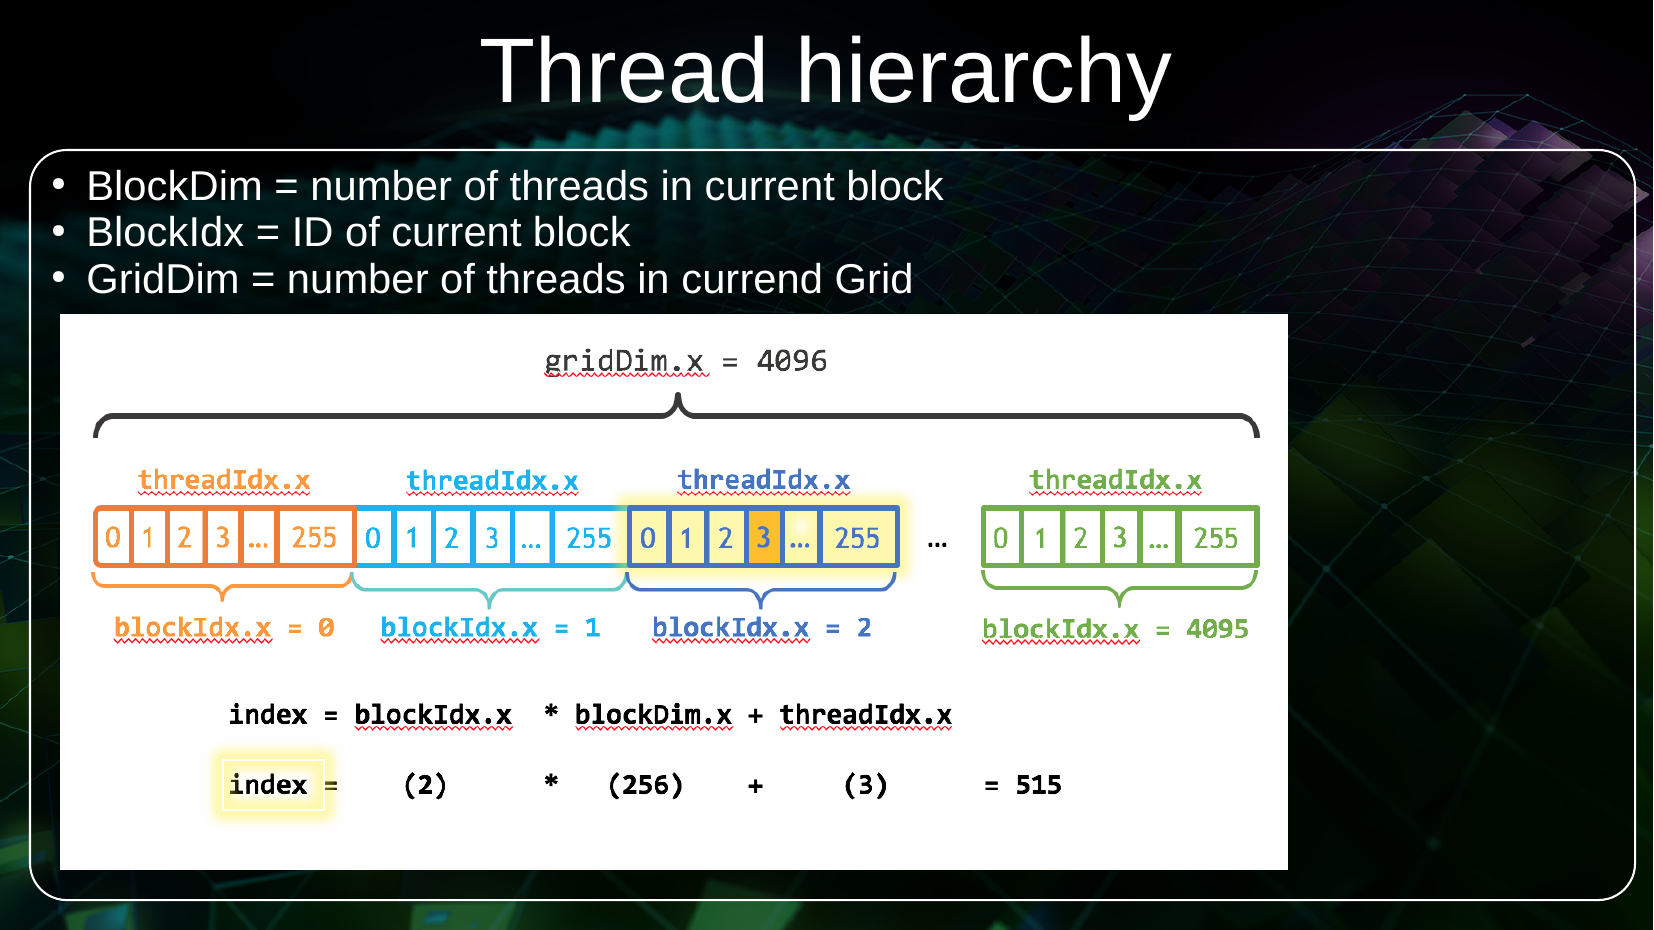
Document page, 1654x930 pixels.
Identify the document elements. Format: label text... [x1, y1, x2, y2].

subtitle BlockDim = number of threads in current block BlockIdx = ID of current block GridDim = number of threads in currend Grid [45, 162, 1621, 316]
picture [0, 0, 1653, 930]
title Thread hierarchy [82, 19, 1571, 123]
text_box [30, 150, 1636, 901]
